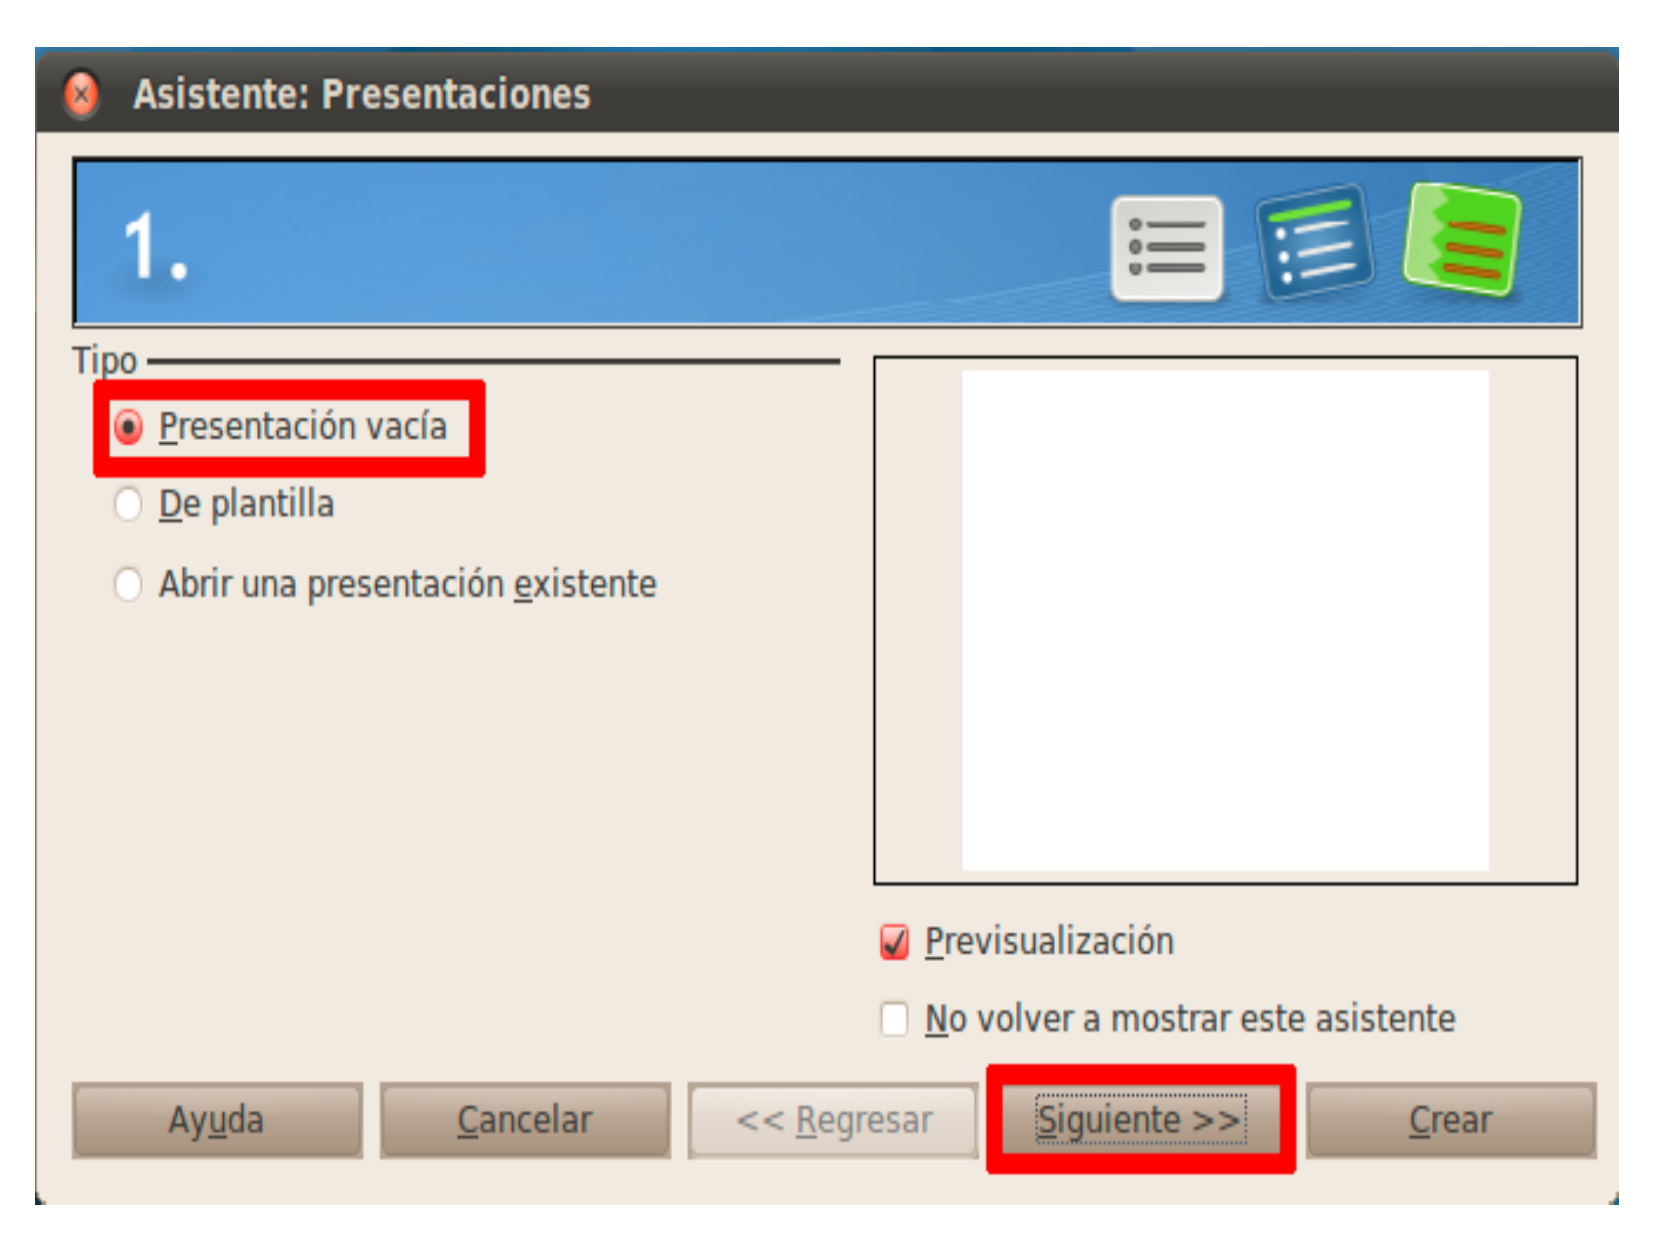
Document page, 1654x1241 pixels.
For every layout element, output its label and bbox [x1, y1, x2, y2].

picture [35, 47, 1619, 1205]
